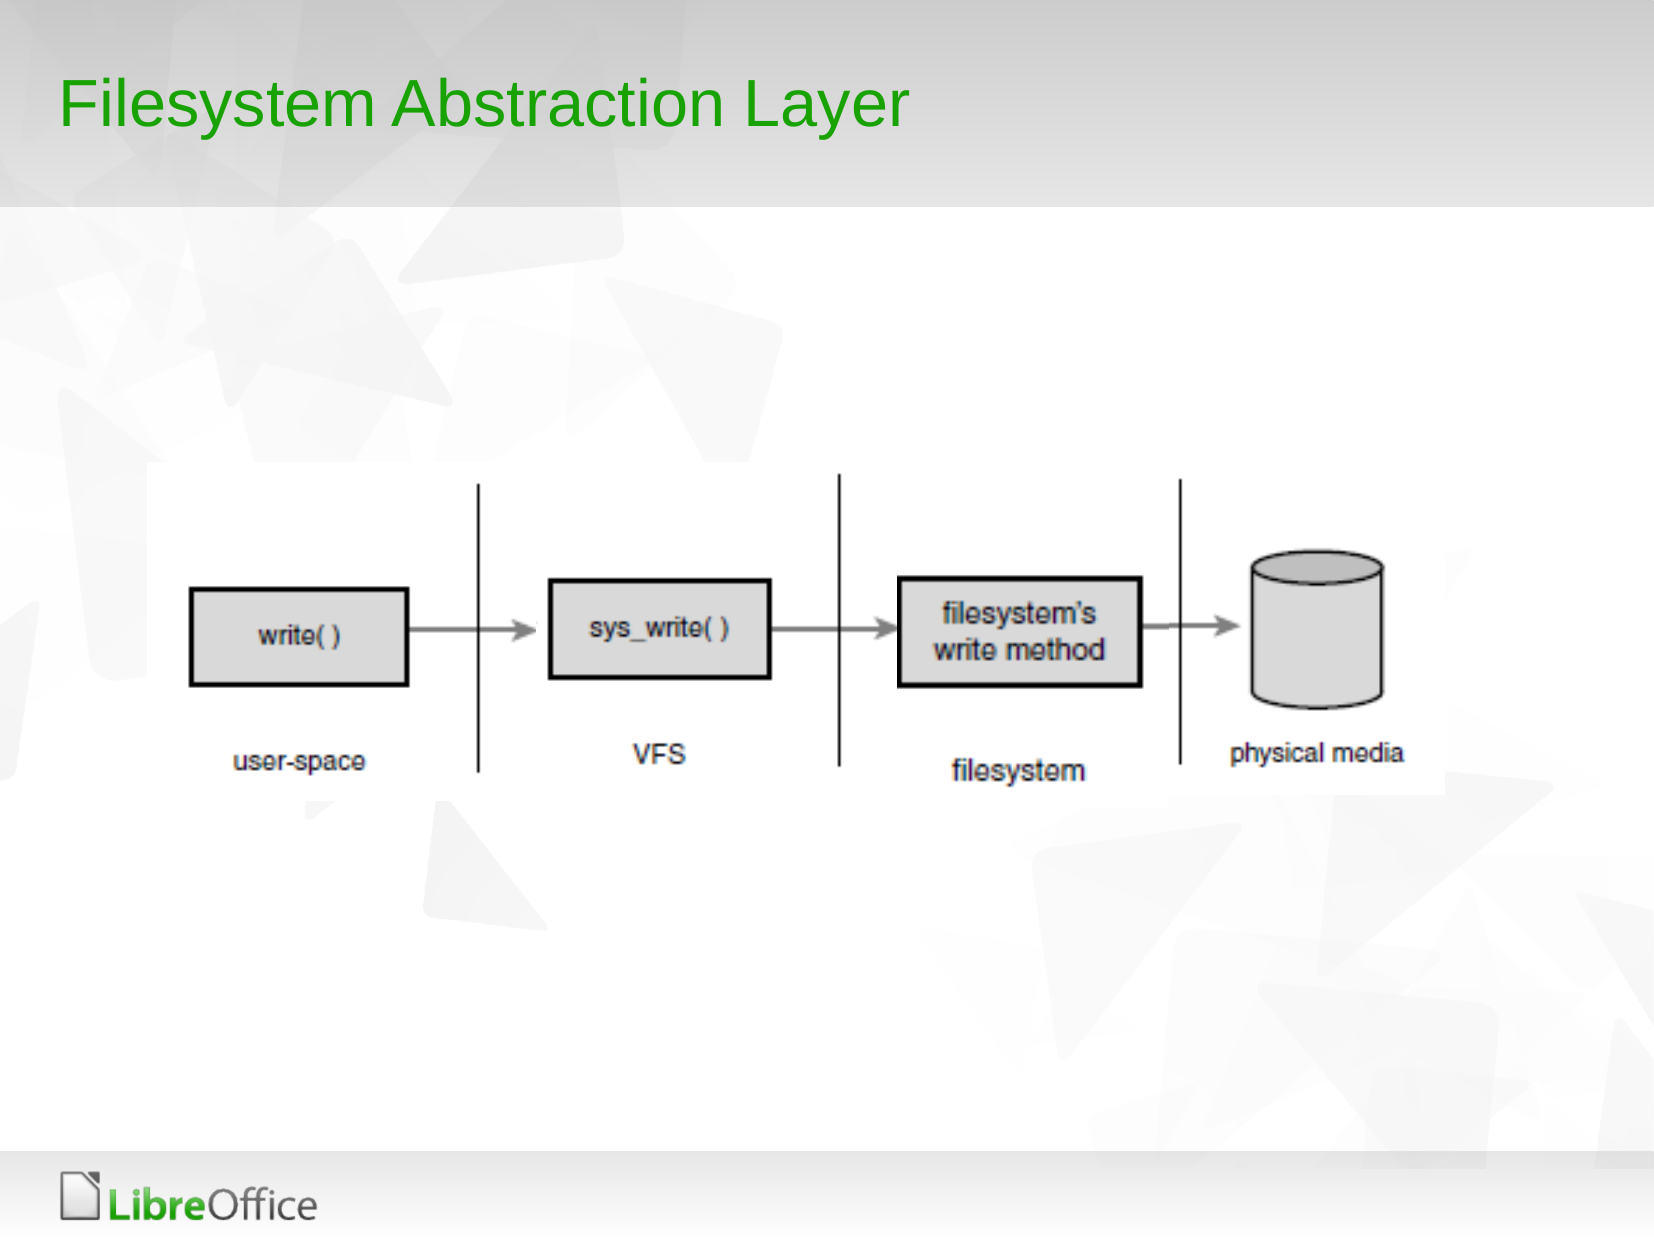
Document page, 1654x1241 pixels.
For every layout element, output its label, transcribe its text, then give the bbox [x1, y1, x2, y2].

picture [0, 0, 1654, 1169]
title Filesystem Abstraction Layer [59, 29, 1595, 178]
picture [41, 1152, 337, 1240]
